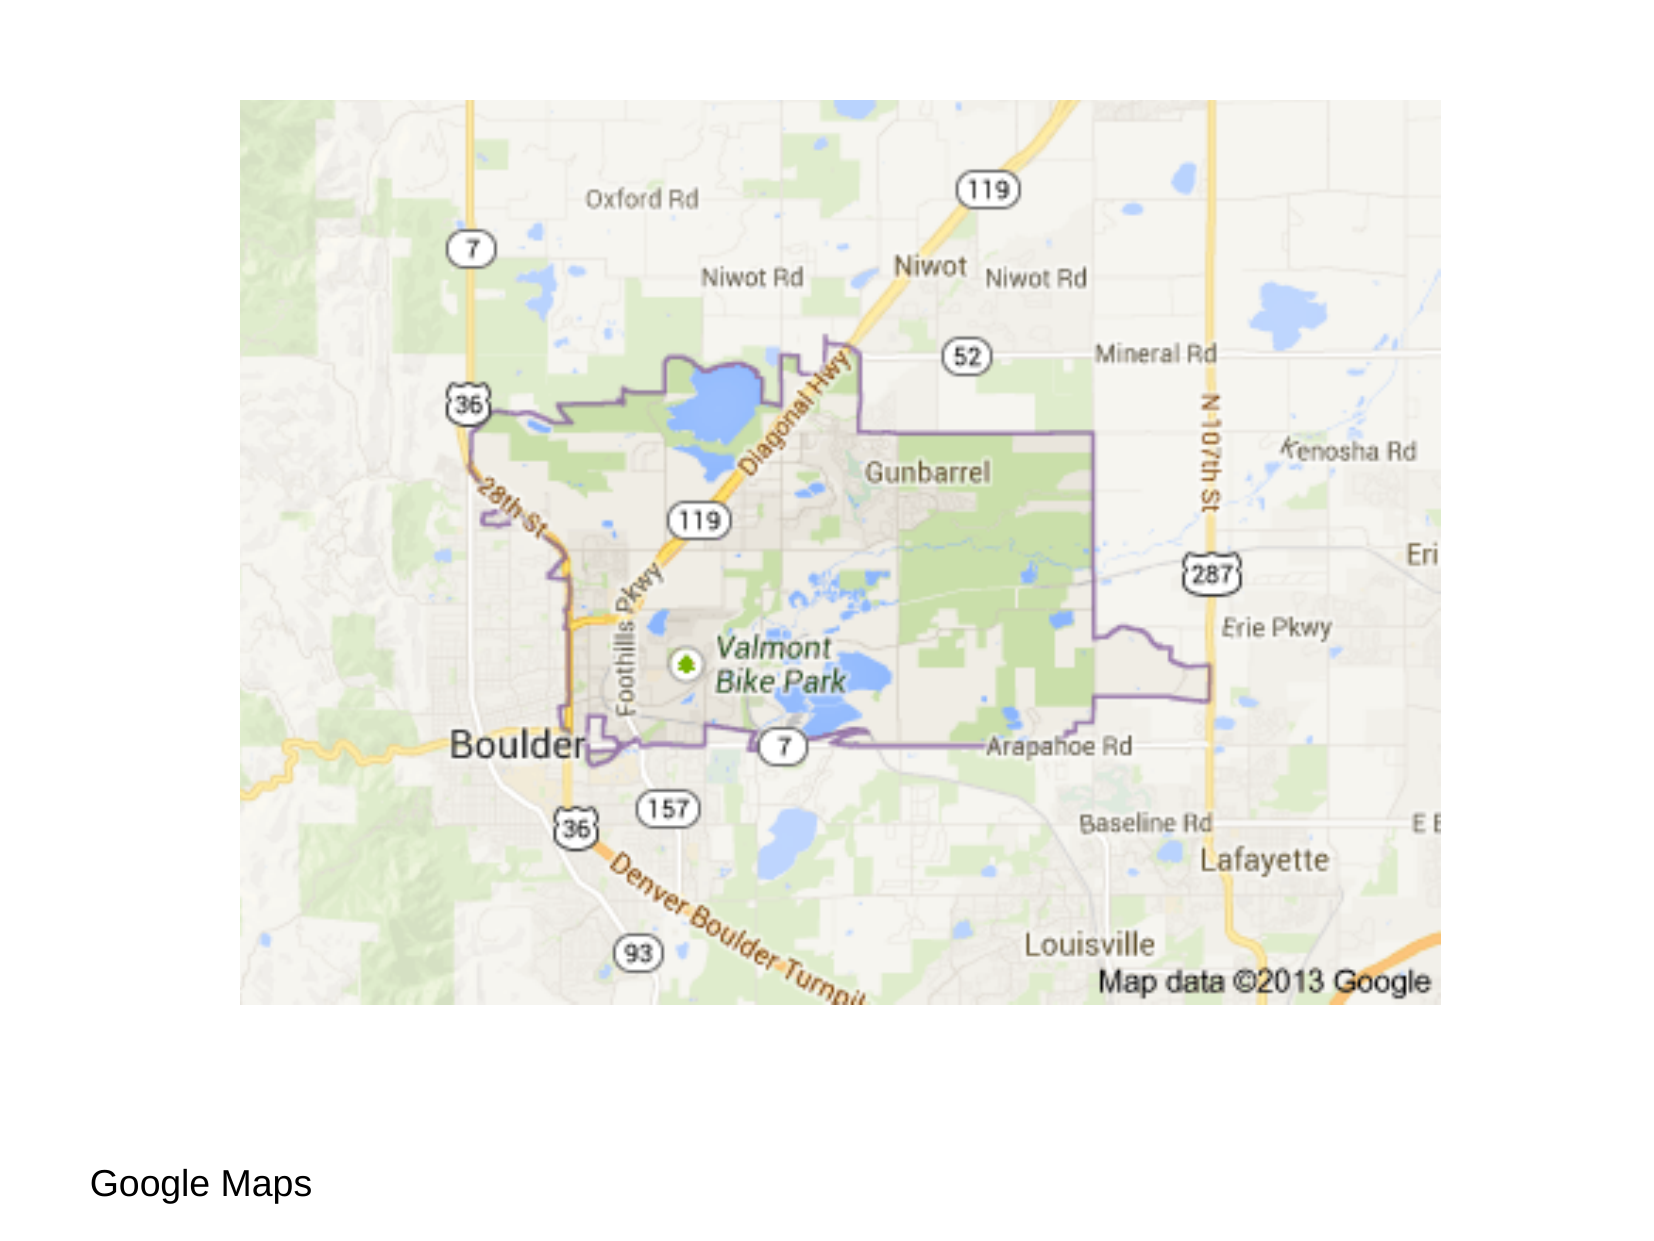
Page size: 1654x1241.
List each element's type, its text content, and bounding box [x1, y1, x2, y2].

picture [240, 100, 1441, 1006]
text_box Google Maps [75, 1155, 328, 1212]
